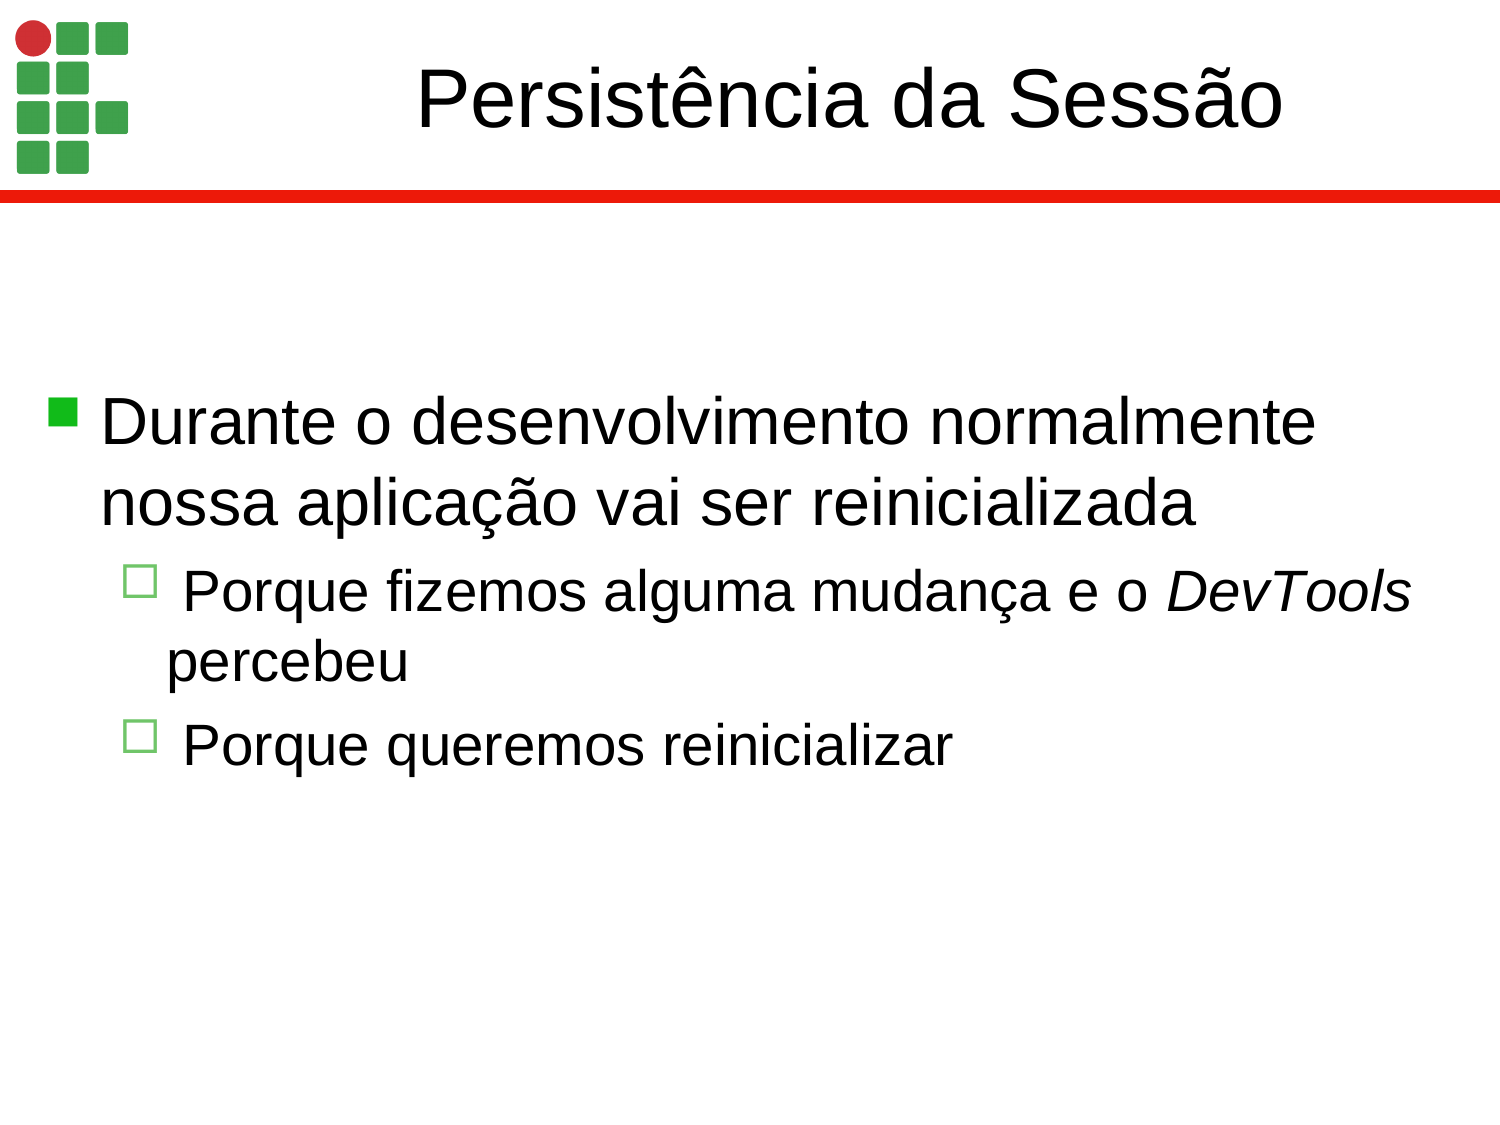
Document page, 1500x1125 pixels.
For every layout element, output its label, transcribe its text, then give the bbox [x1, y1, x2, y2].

list Durante o desenvolvimento normalmente nossa aplicação vai ser reinicializada Porque fizemos alguma mudança e o DevTools percebeu Porque queremos reinicializar [29, 219, 1471, 1102]
picture [14, 16, 130, 178]
title Persistência da Sessão [230, 0, 1471, 188]
